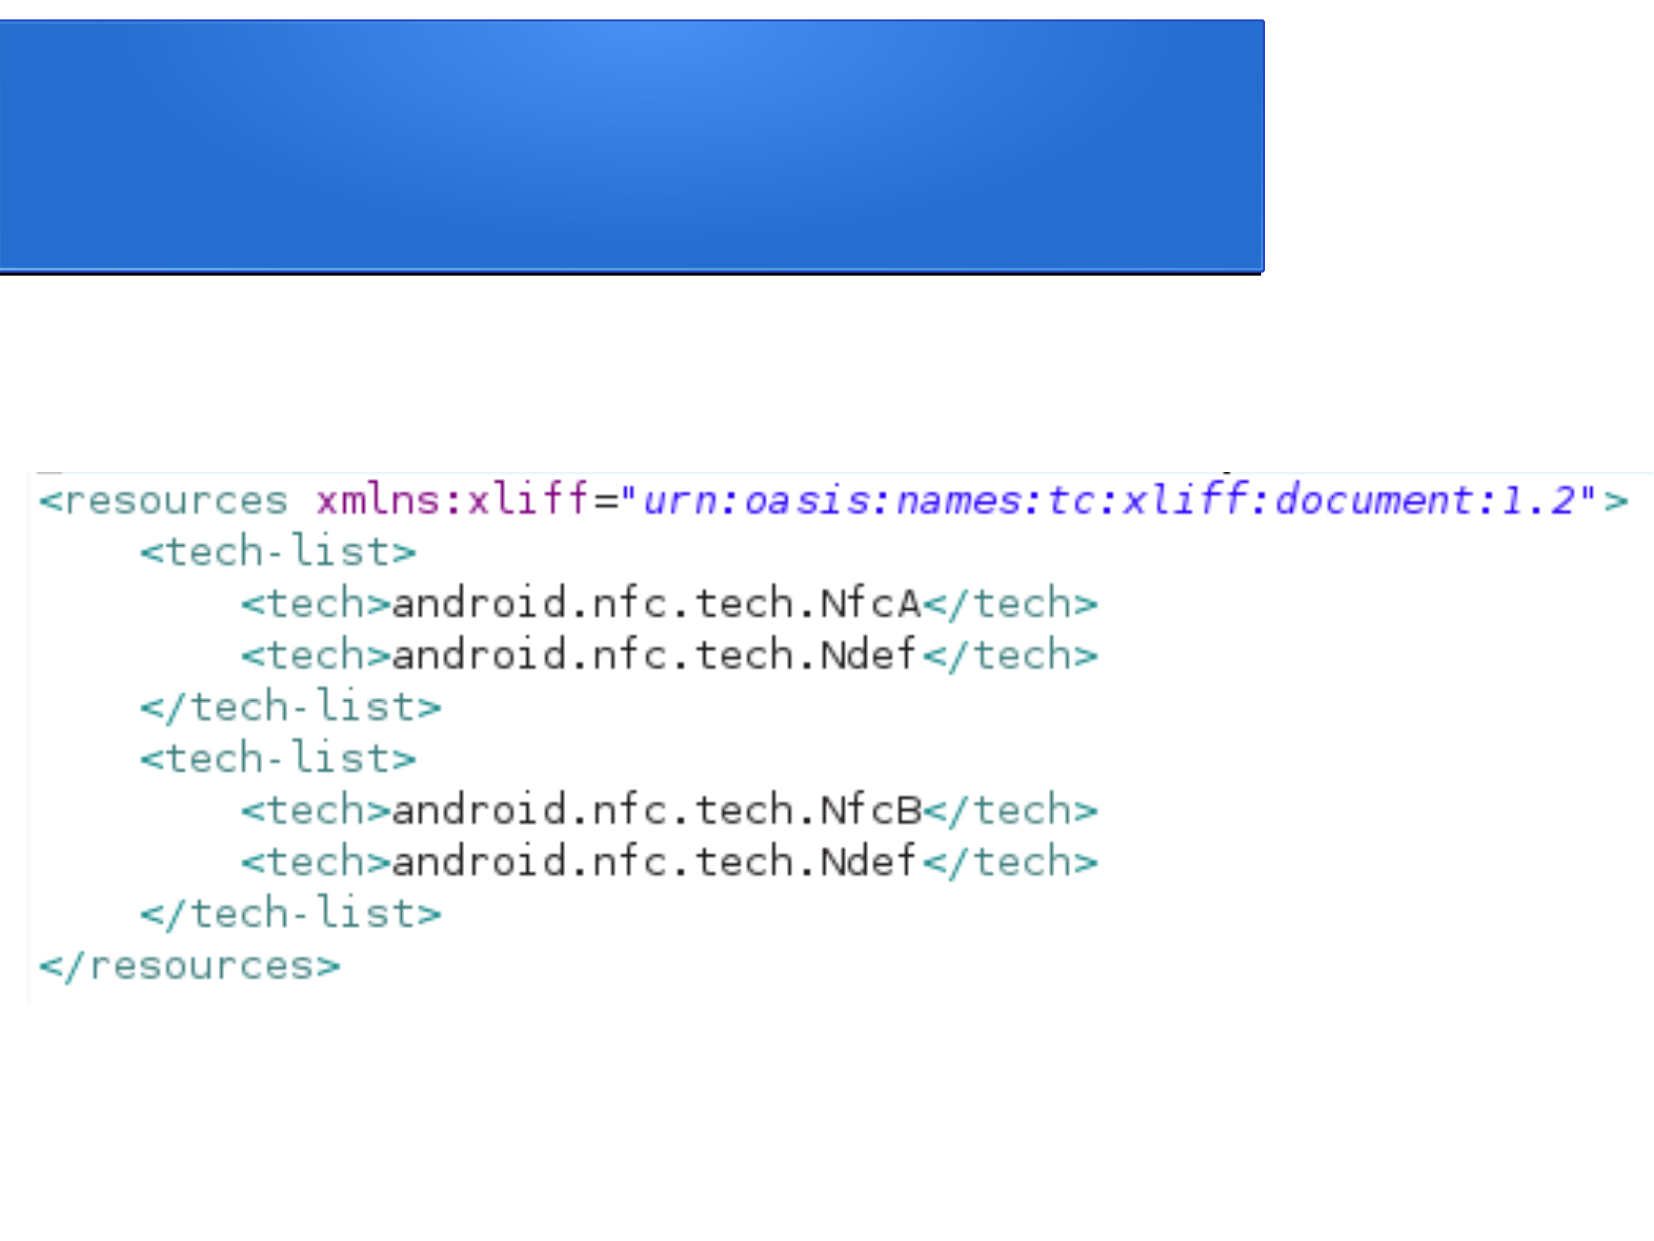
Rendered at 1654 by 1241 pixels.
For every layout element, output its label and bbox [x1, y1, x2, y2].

picture [0, 472, 1654, 1004]
